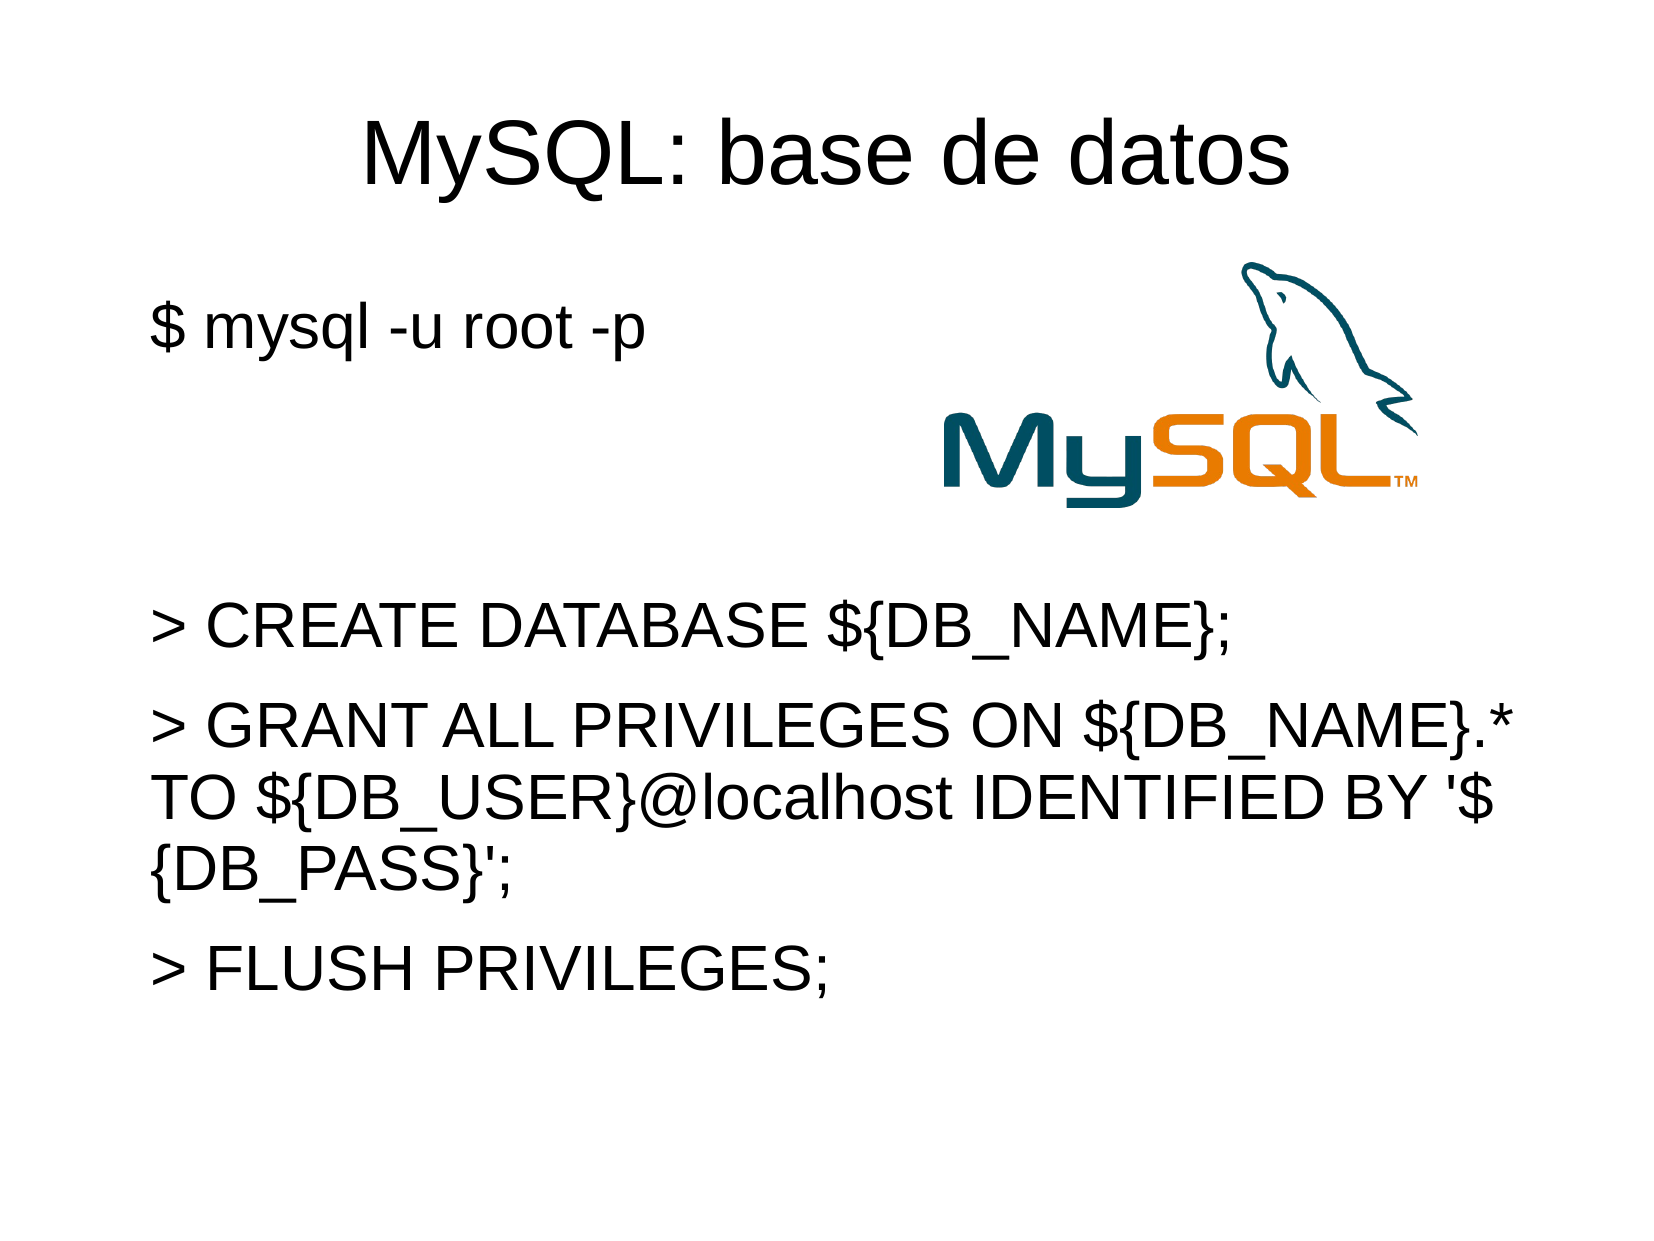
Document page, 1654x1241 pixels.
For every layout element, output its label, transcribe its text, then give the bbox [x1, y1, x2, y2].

picture [944, 262, 1418, 508]
title MySQL: base de datos [82, 49, 1571, 257]
list $ mysql -u root -p > CREATE DATABASE ${DB_NAME}; > GRANT ALL PRIVILEGES ON ${DB_NAME}.* TO ${DB_USER}@localhost IDENTIFIED BY '${DB_PASS}'; > FLUSH PRIVILEGES; [82, 290, 1571, 1010]
